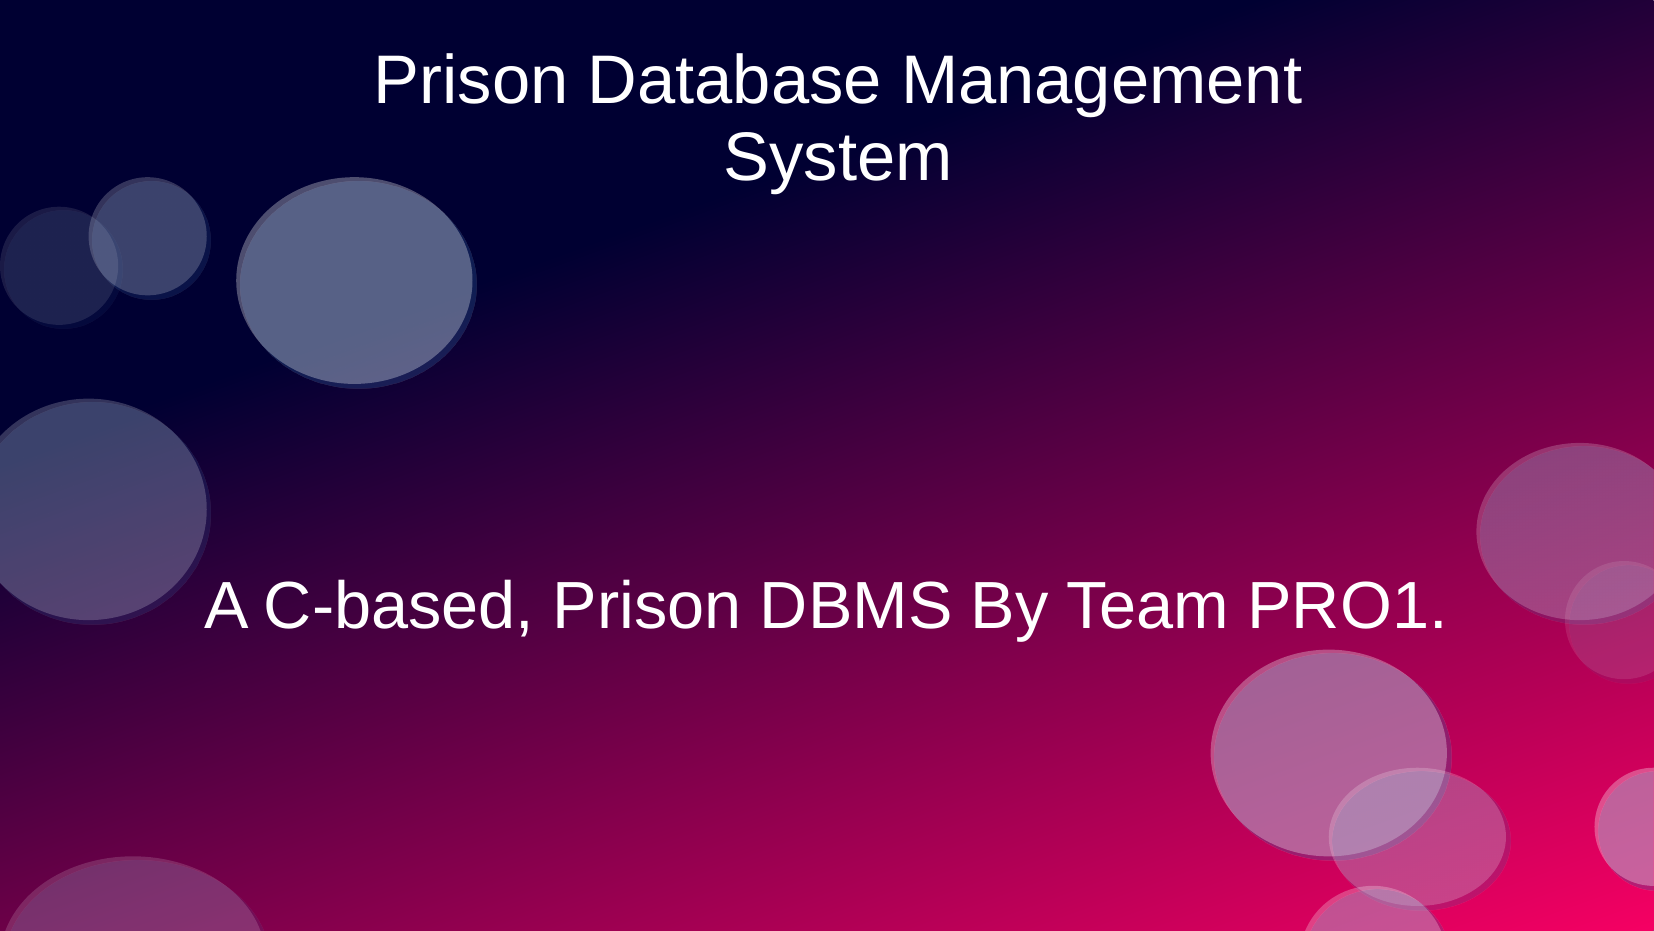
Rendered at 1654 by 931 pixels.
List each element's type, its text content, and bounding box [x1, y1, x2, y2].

title Prison Database Management System [262, 41, 1415, 195]
subtitle A C-based, Prison DBMS By Team PRO1. [88, 428, 1565, 783]
